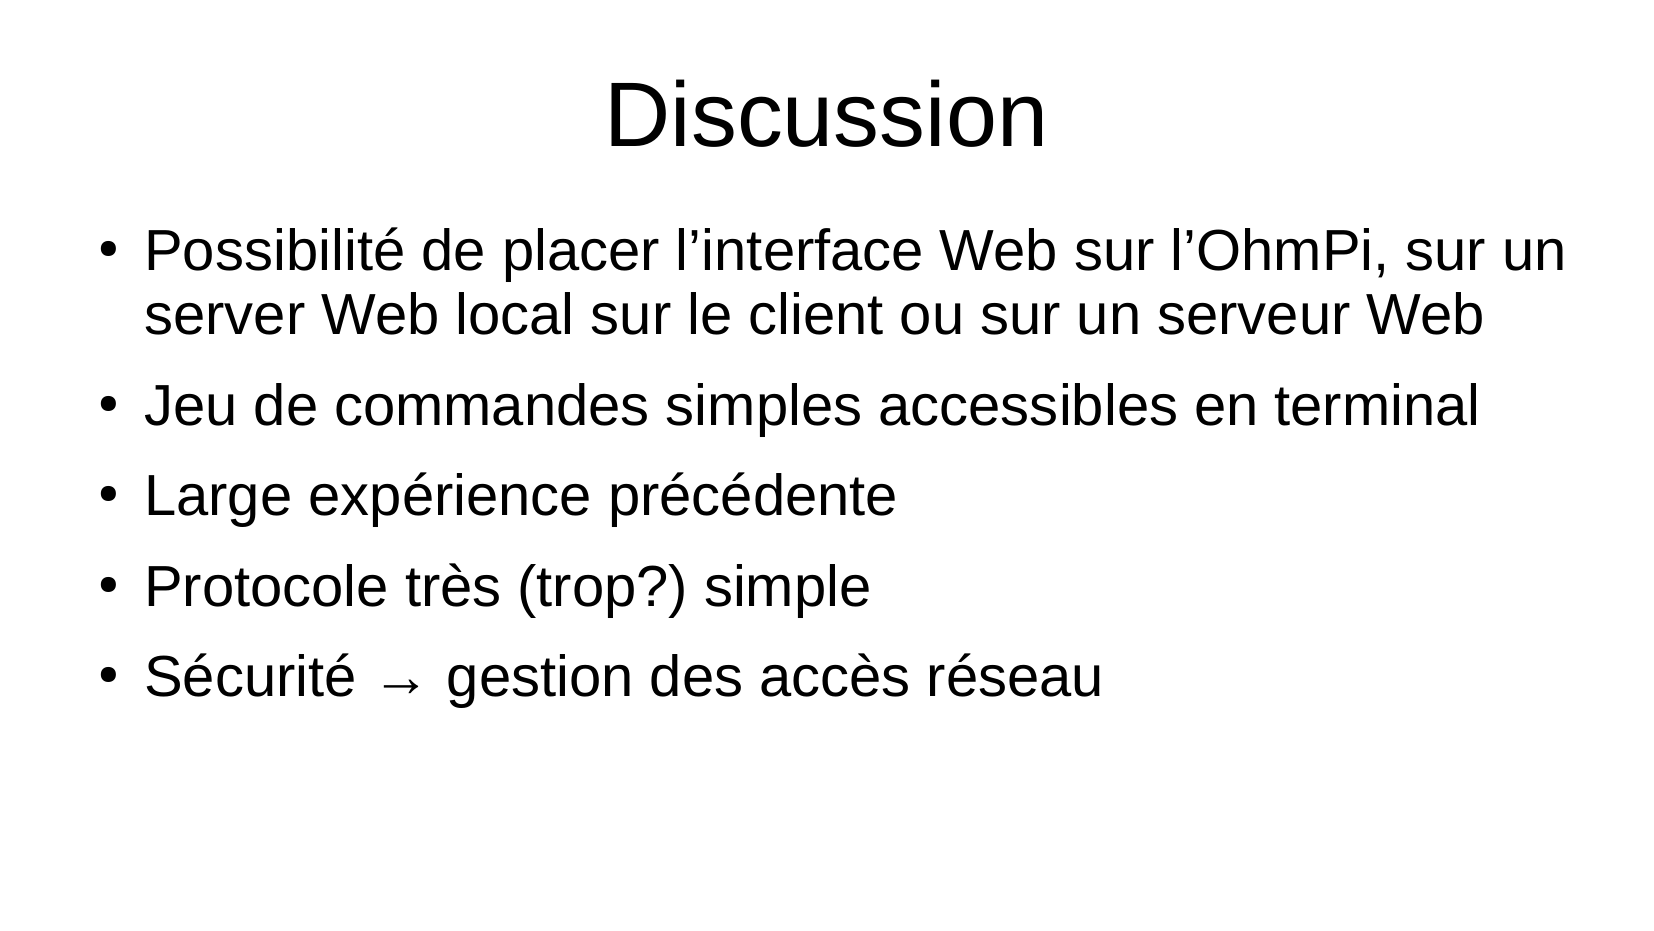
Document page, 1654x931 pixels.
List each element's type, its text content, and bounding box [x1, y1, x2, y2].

list Possibilité de placer l’interface Web sur l’OhmPi, sur un server Web local sur le client ou sur un serveur Web Jeu de commandes simples accessibles en terminal Large expérience précédente Protocole très (trop?) simple Sécurité → gestion des accès réseau [82, 217, 1571, 758]
title Discussion [82, 37, 1571, 193]
